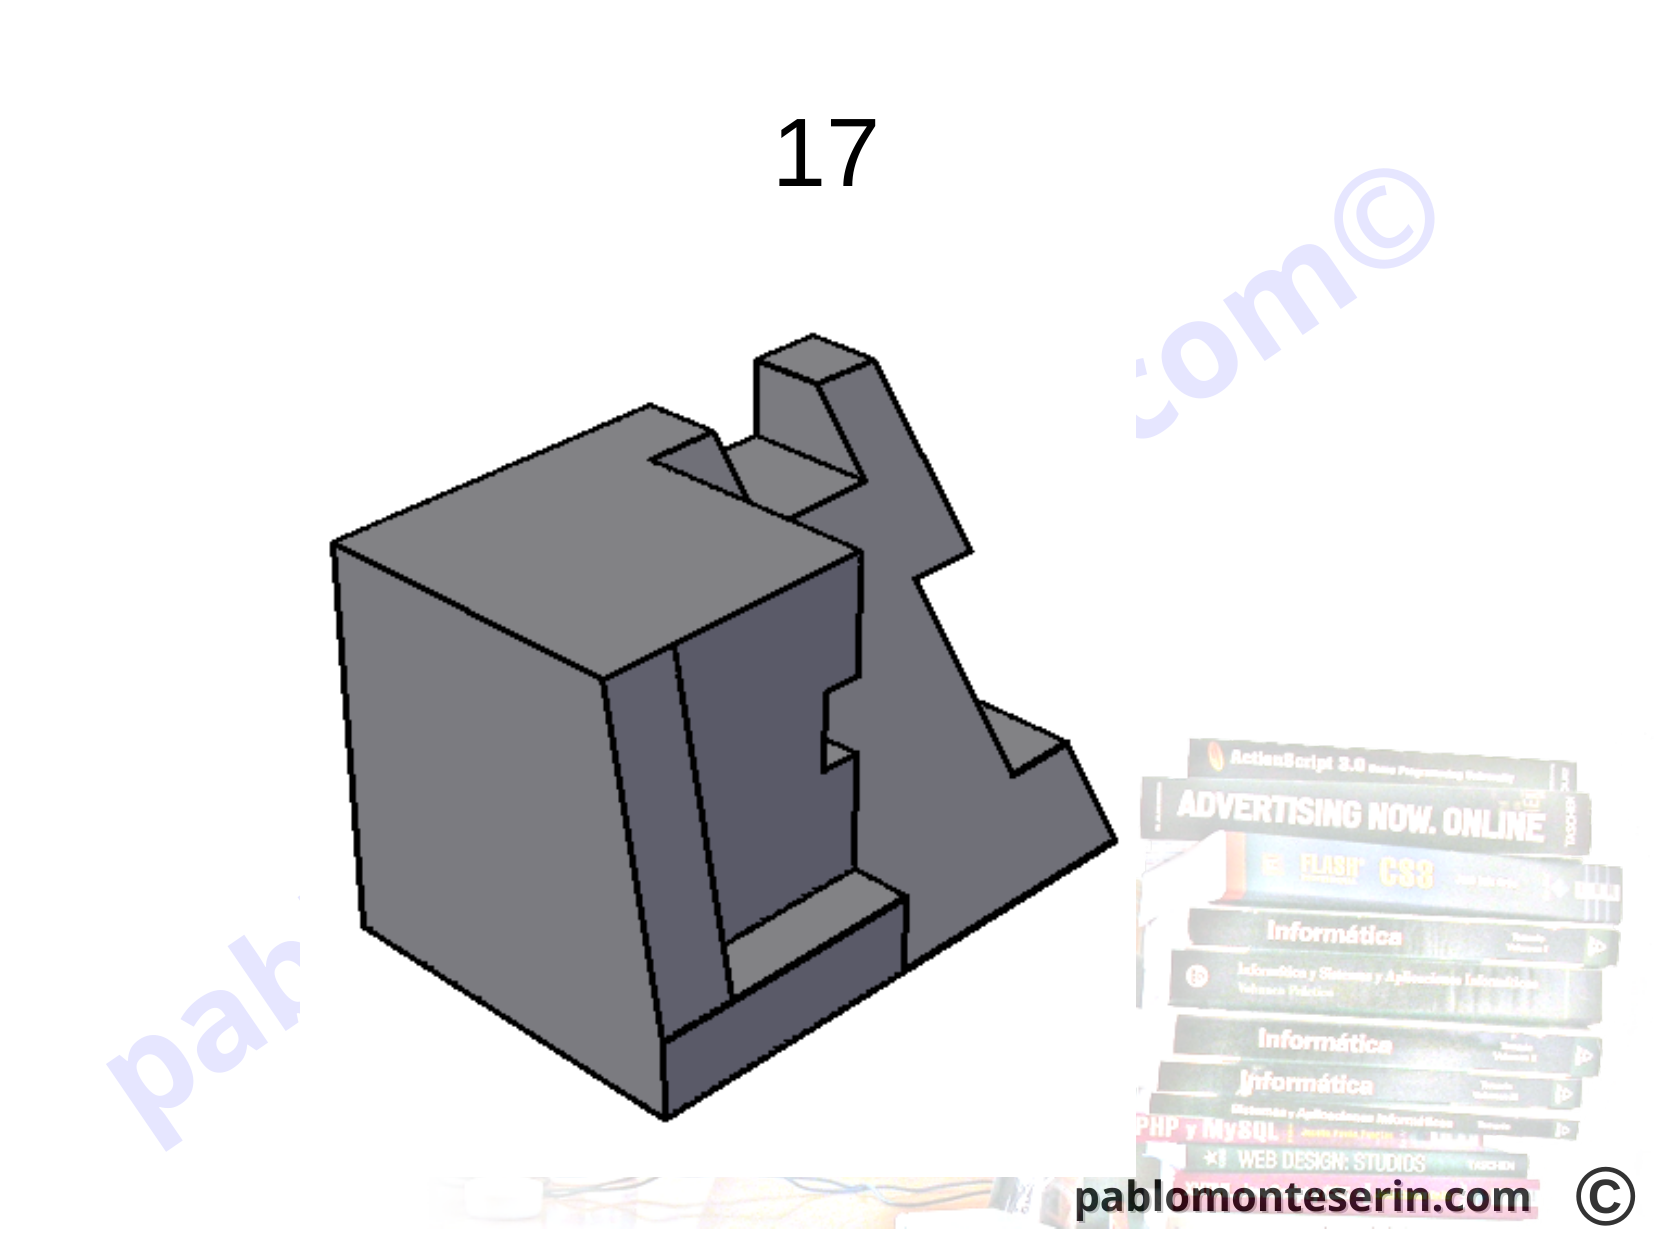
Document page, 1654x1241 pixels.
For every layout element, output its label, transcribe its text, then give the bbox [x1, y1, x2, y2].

title 17 [82, 49, 1571, 257]
picture [300, 314, 1654, 1229]
